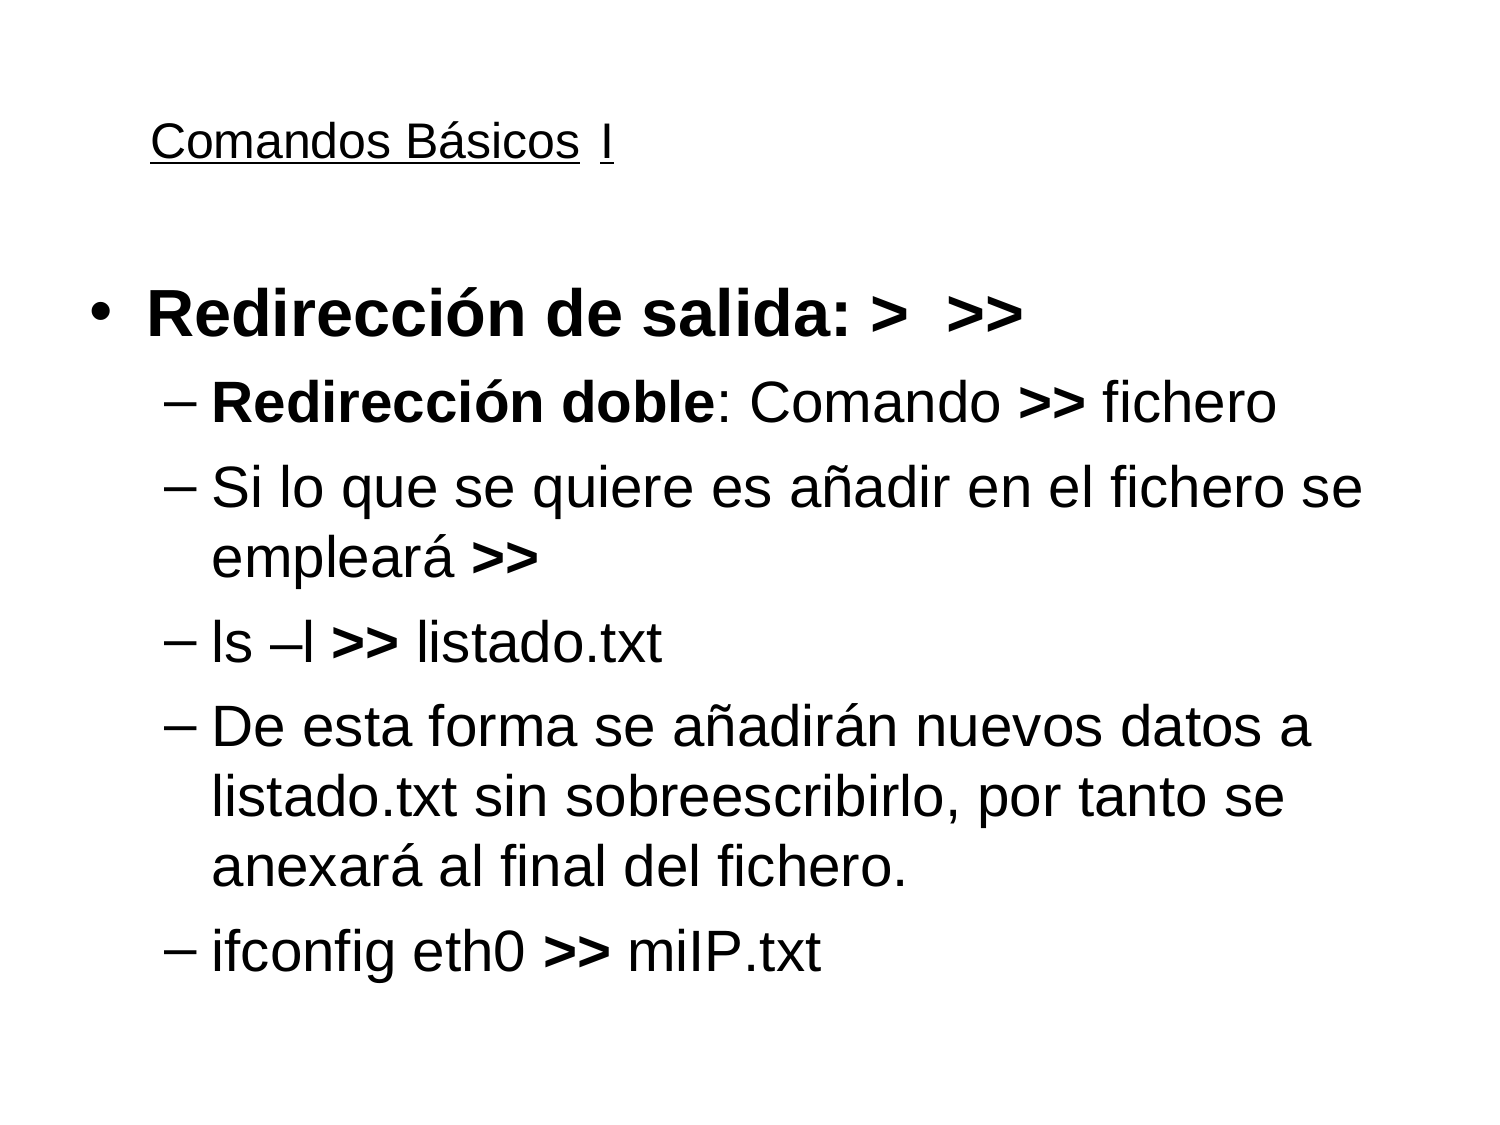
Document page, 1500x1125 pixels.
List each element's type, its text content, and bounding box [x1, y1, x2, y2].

list Redirección de salida: > >> Redirección doble: Comando >> fichero Si lo que se quiere es añadir en el fichero se empleará >> ls –l >> listado.txt De esta forma se añadirán nuevos datos a listado.txt sin sobreescribirlo, por tanto se anexará al final del fichero. ifconfig eth0 >> miIP.txt [75, 262, 1426, 1075]
title Comandos Básicos I [75, 45, 1426, 233]
